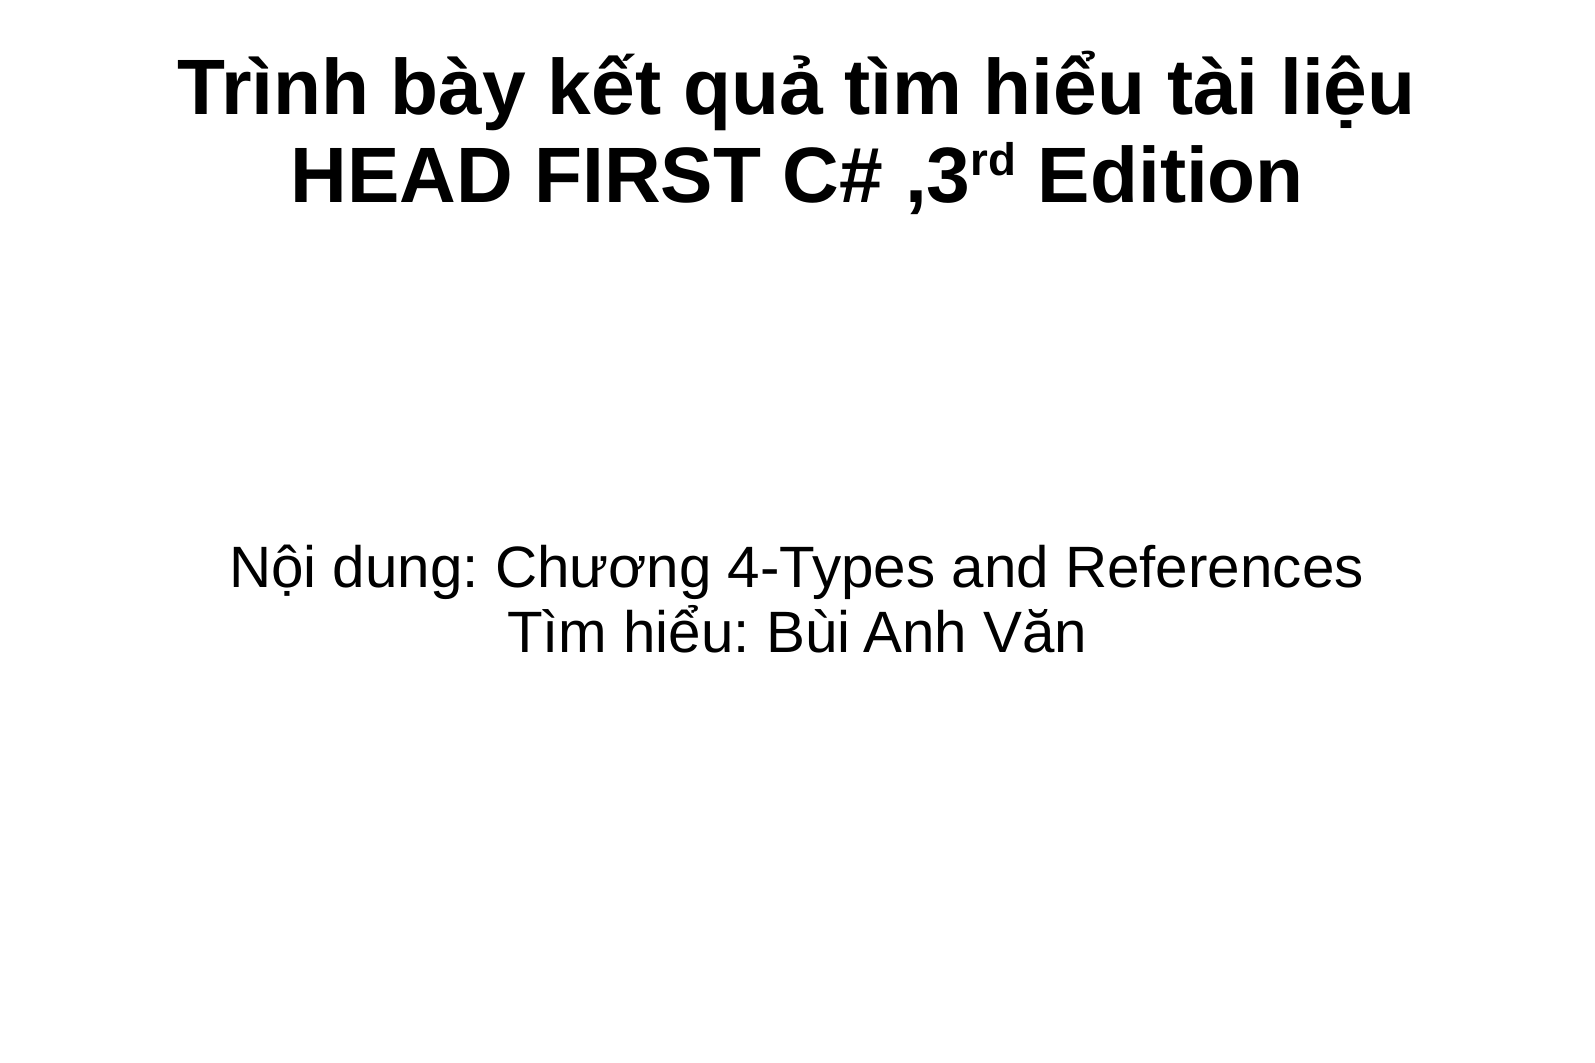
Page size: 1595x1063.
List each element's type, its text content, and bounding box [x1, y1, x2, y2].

title Trình bày kết quả tìm hiểu tài liệu HEAD FIRST C# ,3rd Edition [79, 41, 1515, 221]
subtitle Nội dung: Chương 4-Types and References Tìm hiểu: Bùi Anh Văn [79, 248, 1515, 951]
